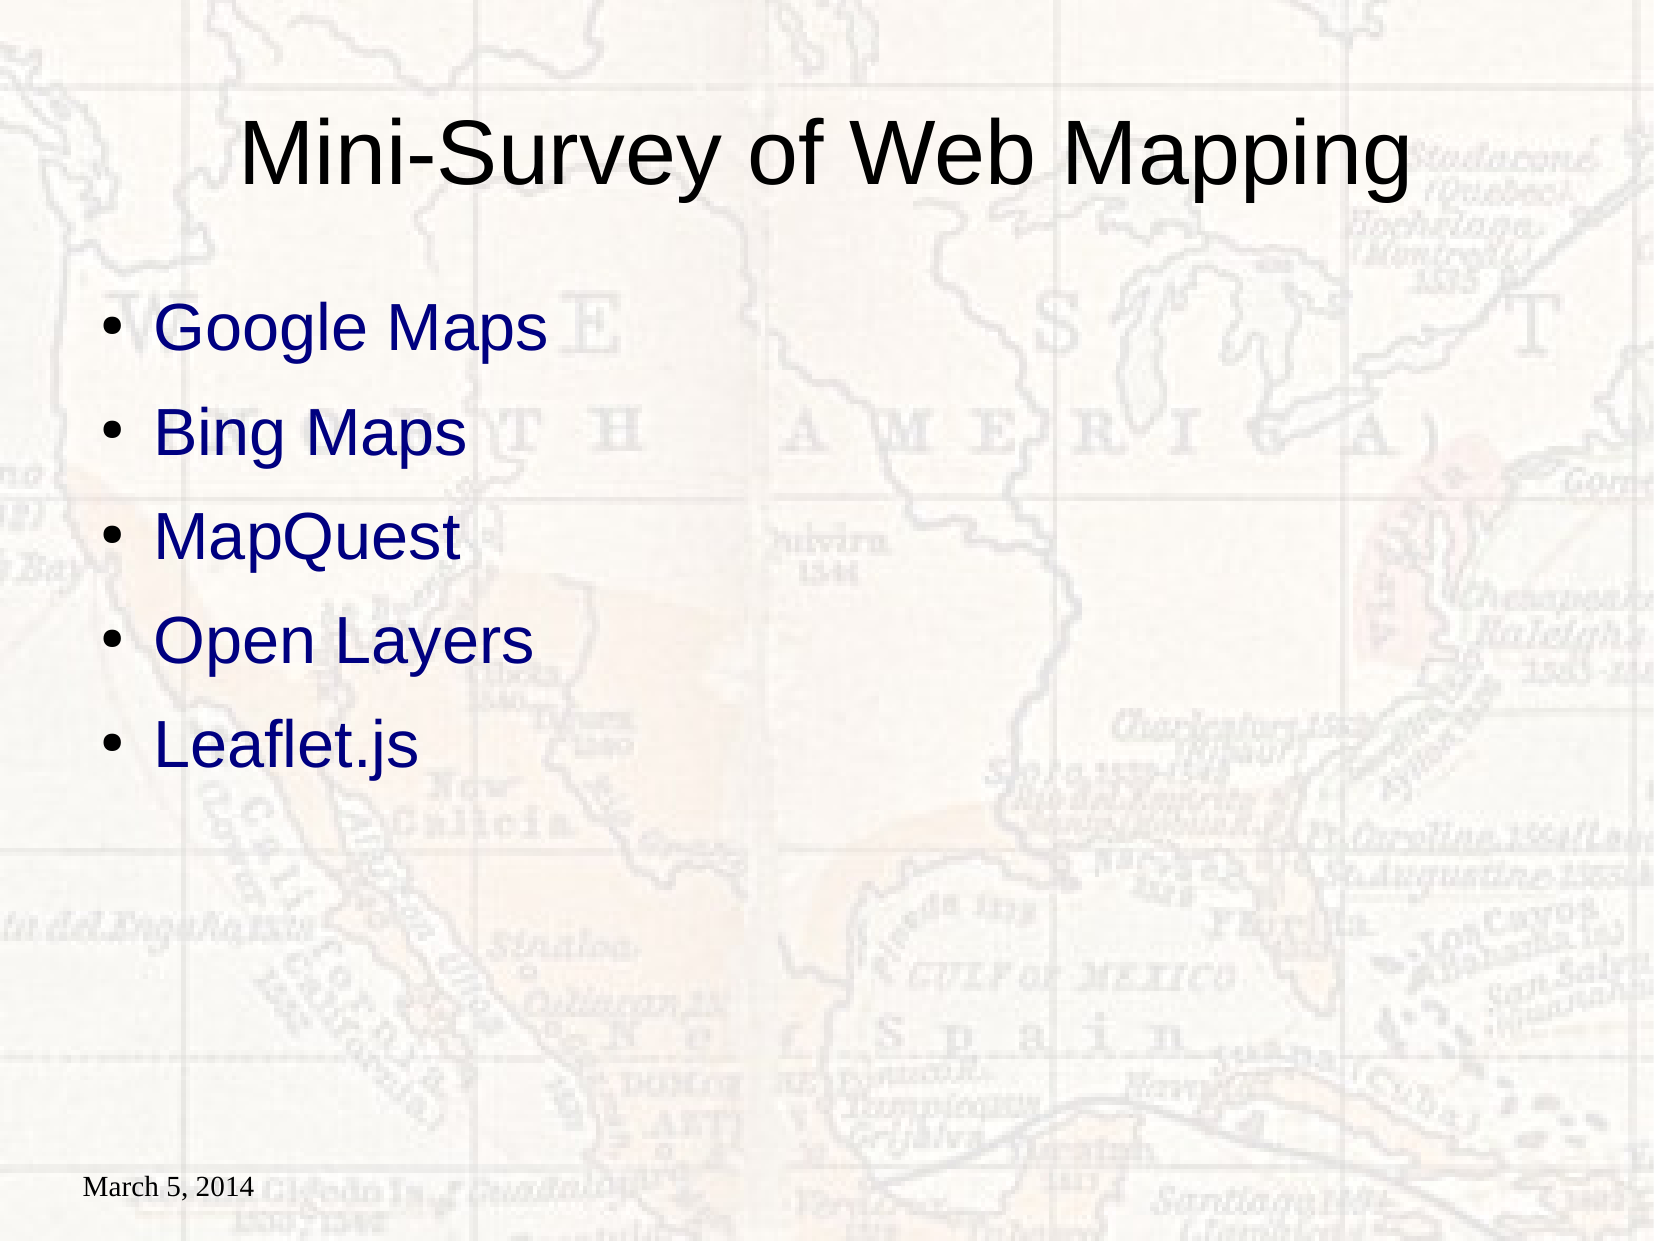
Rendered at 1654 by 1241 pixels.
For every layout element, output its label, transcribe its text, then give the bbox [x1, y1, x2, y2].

list Google Maps Bing Maps MapQuest Open Layers Leaflet.js [82, 290, 1571, 1010]
title Mini-Survey of Web Mapping [82, 49, 1571, 257]
picture [0, 0, 1654, 1241]
